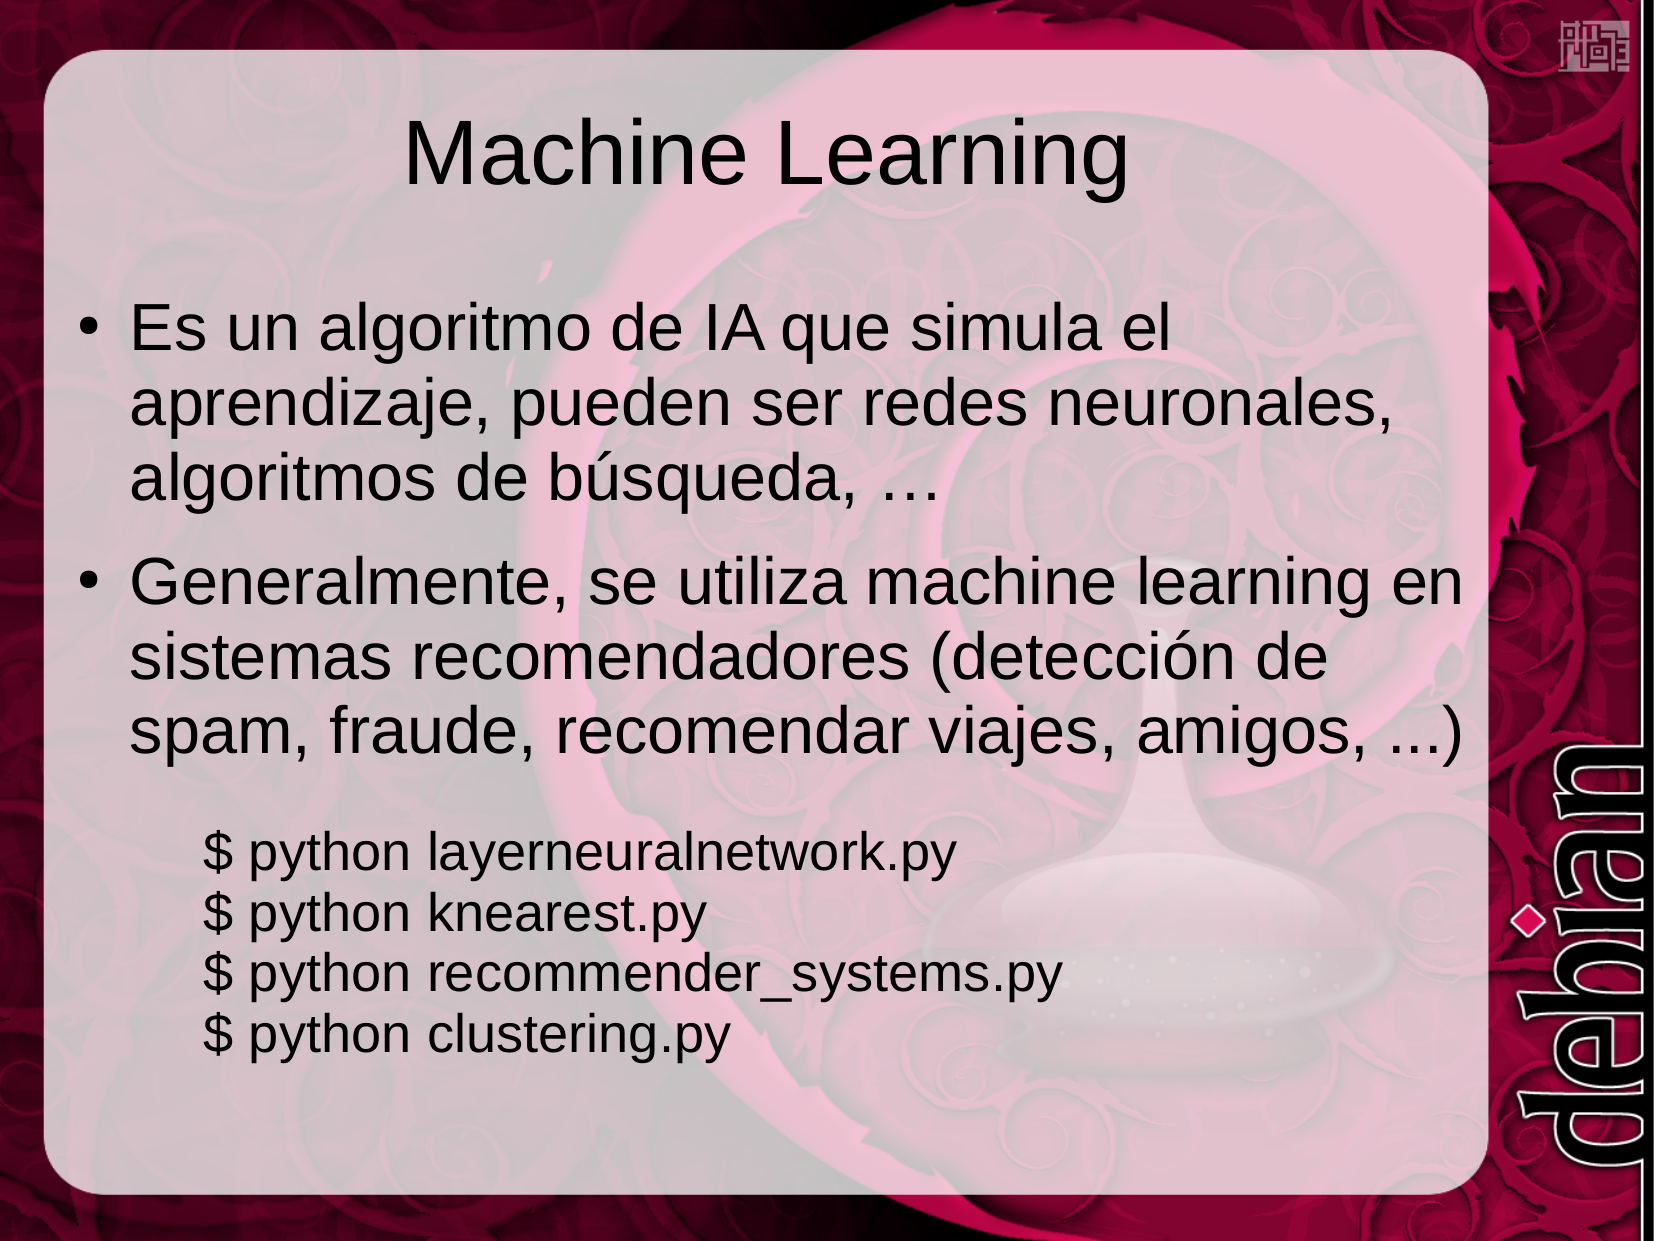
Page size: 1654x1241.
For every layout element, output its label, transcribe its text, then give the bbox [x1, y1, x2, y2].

title Machine Learning [59, 49, 1477, 257]
text_box $ python layerneuralnetwork.py $ python knearest.py $ python recommender_systems.py $ python clustering.py [188, 814, 1183, 1087]
list Es un algoritmo de IA que simula el aprendizaje, pueden ser redes neuronales, algoritmos de búsqueda, … Generalmente, se utiliza machine learning en sistemas recomendadores (detección de spam, fraude, recomendar viajes, amigos, ...) [59, 290, 1477, 1109]
picture [0, 0, 1654, 1241]
